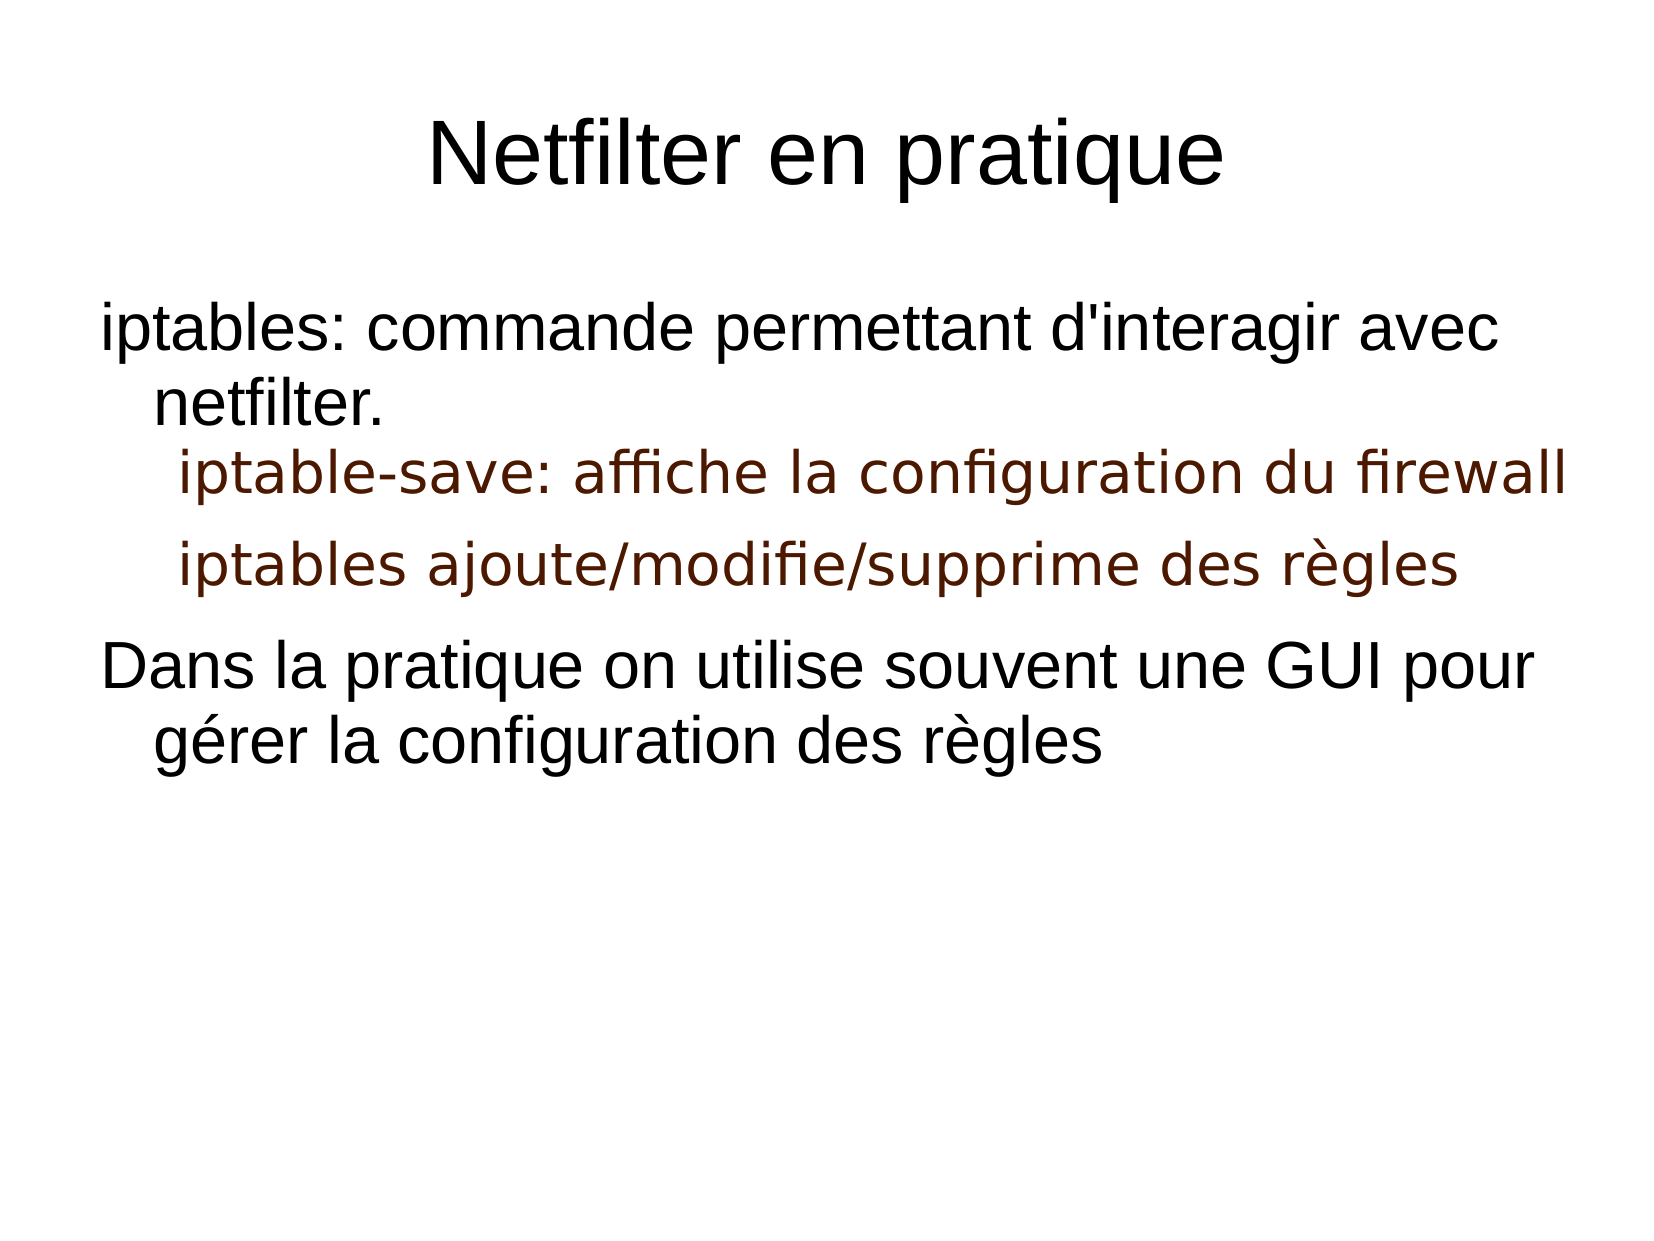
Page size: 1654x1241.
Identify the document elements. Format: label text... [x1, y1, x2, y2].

title Netfilter en pratique [82, 49, 1571, 257]
list iptables: commande permettant d'interagir avec netfilter. iptable-save: affiche la configuration du firewall iptables ajoute/modifie/supprime des règles Dans la pratique on utilise souvent une GUI pour gérer la configuration des règles [82, 290, 1571, 1109]
